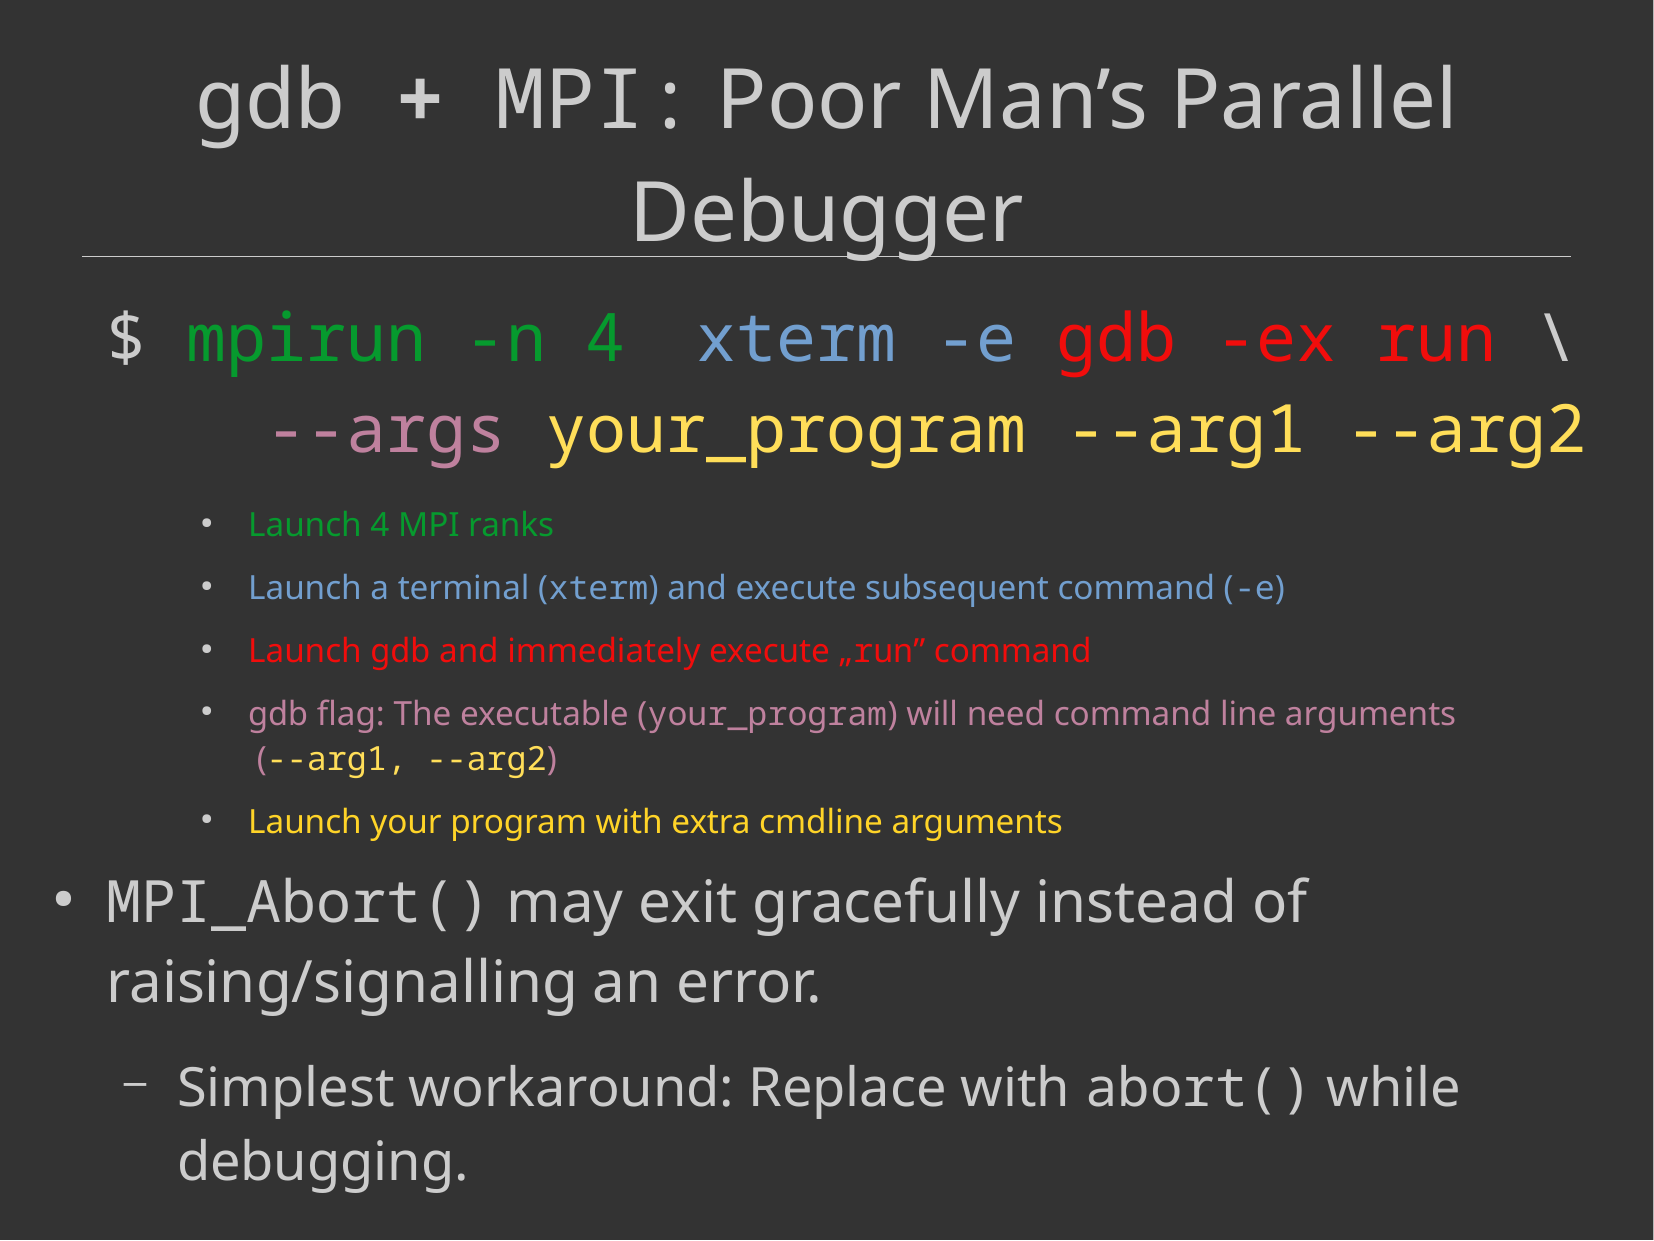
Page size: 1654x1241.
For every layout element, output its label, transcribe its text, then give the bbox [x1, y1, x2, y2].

title gdb + MPI: Poor Man’s Parallel Debugger [82, 49, 1571, 257]
list $ mpirun -n 4 xterm -e gdb -ex run \ --args your_program --arg1 --arg2 Launch 4 MPI ranks Launch a terminal (xterm) and execute subsequent command (-e) Launch gdb and immediately execute „run” command gdb flag: The executable (your_program) will need command line arguments (--arg1, --arg2) Launch your program with extra cmdline arguments MPI_Abort() may exit gracefully instead of raising/signalling an error. Simplest workaround: Replace with abort() while debugging. [35, 290, 1654, 1241]
